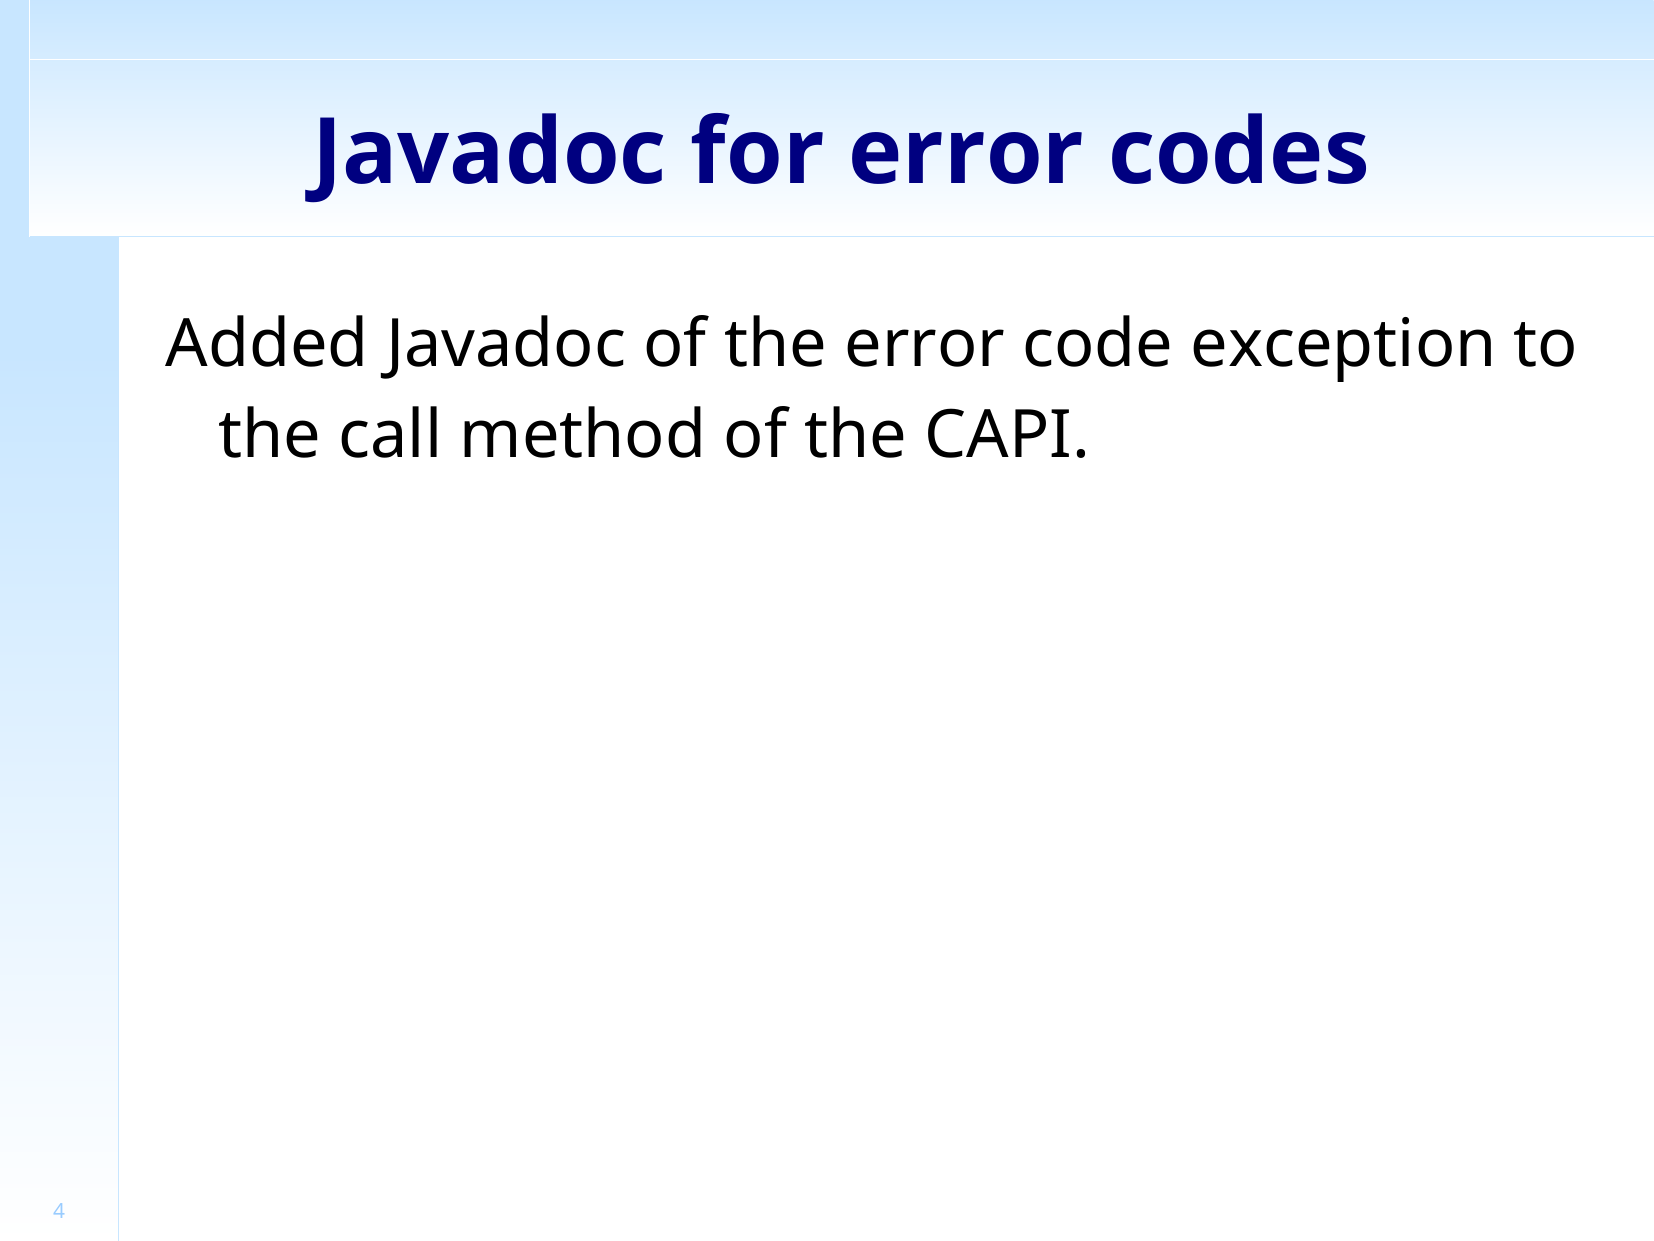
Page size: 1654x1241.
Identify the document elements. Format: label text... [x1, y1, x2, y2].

title Javadoc for error codes [29, 59, 1654, 237]
list Added Javadoc of the error code exception to the call method of the CAPI. [147, 295, 1625, 1182]
